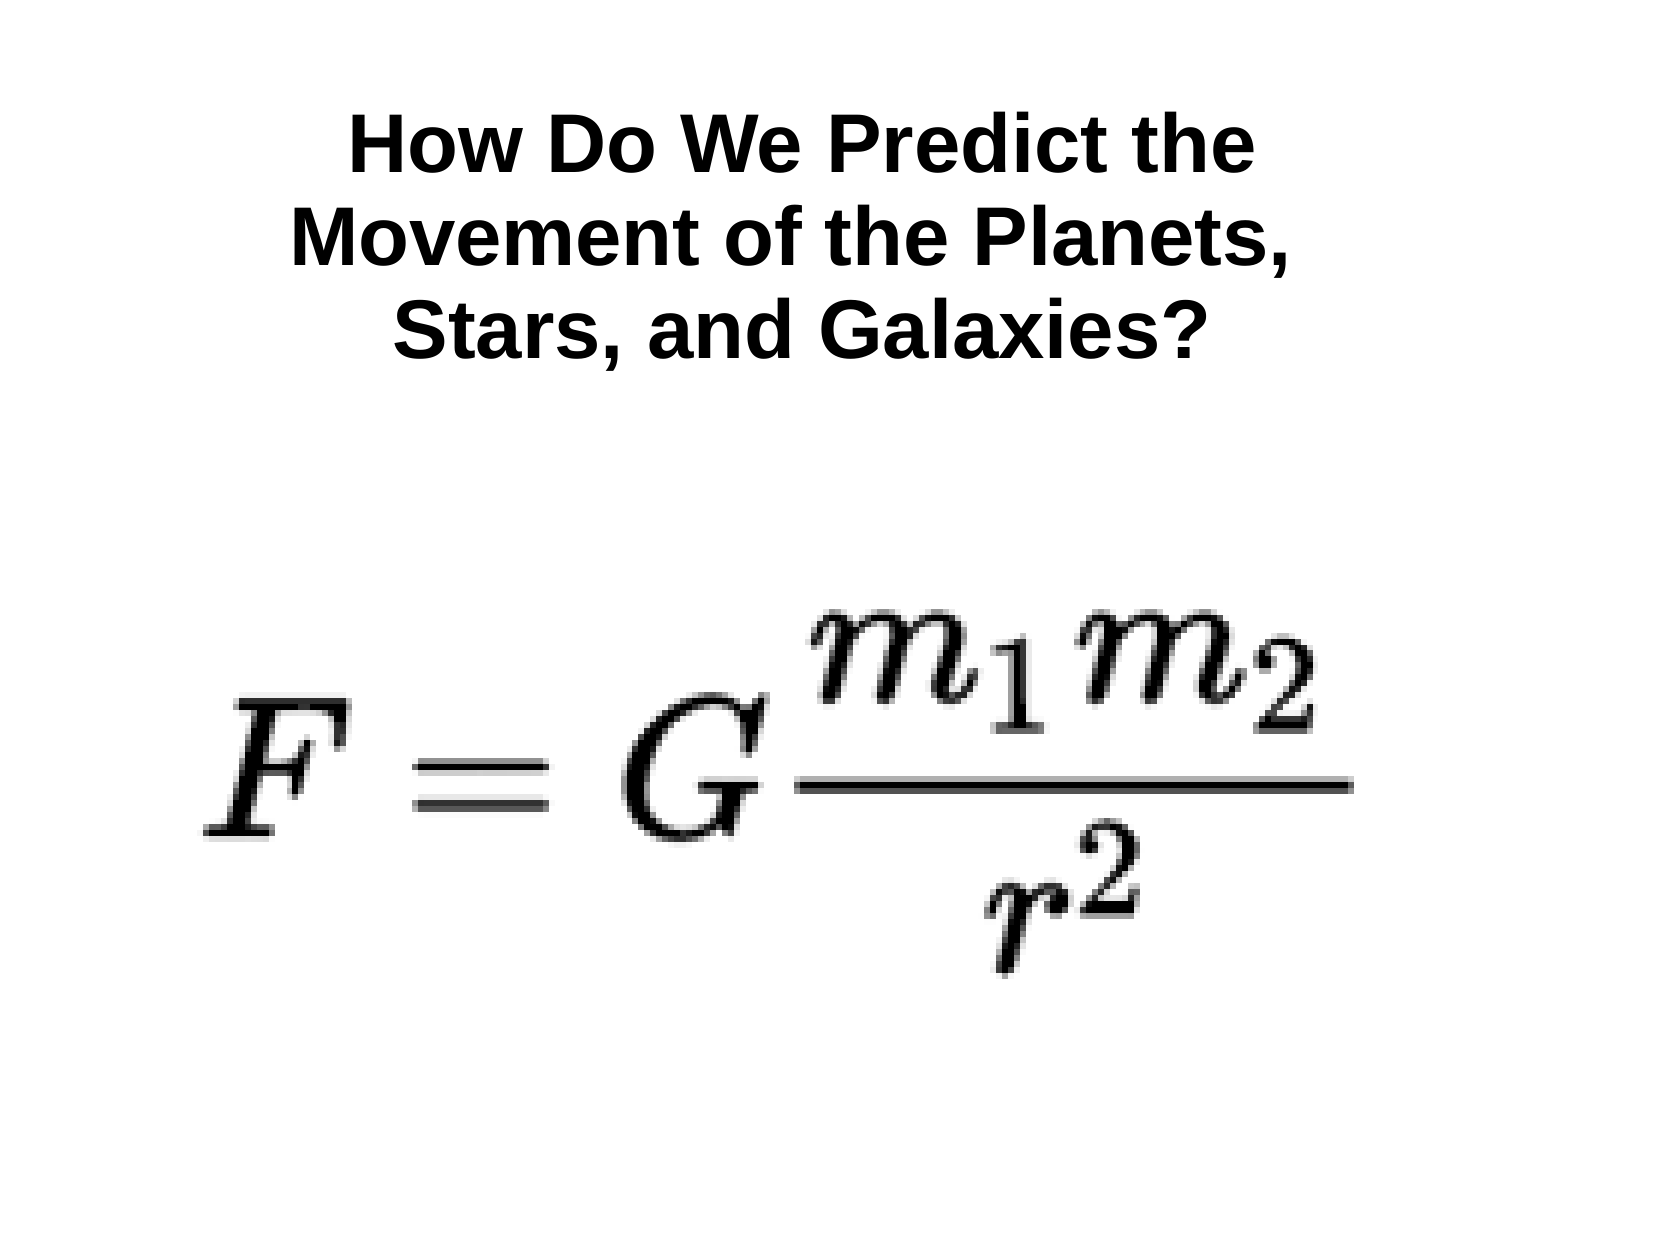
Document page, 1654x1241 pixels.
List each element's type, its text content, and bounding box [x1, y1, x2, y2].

picture [120, 442, 1486, 1051]
text_box How Do We Predict the Movement of the Planets, Stars, and Galaxies? [255, 90, 1351, 384]
